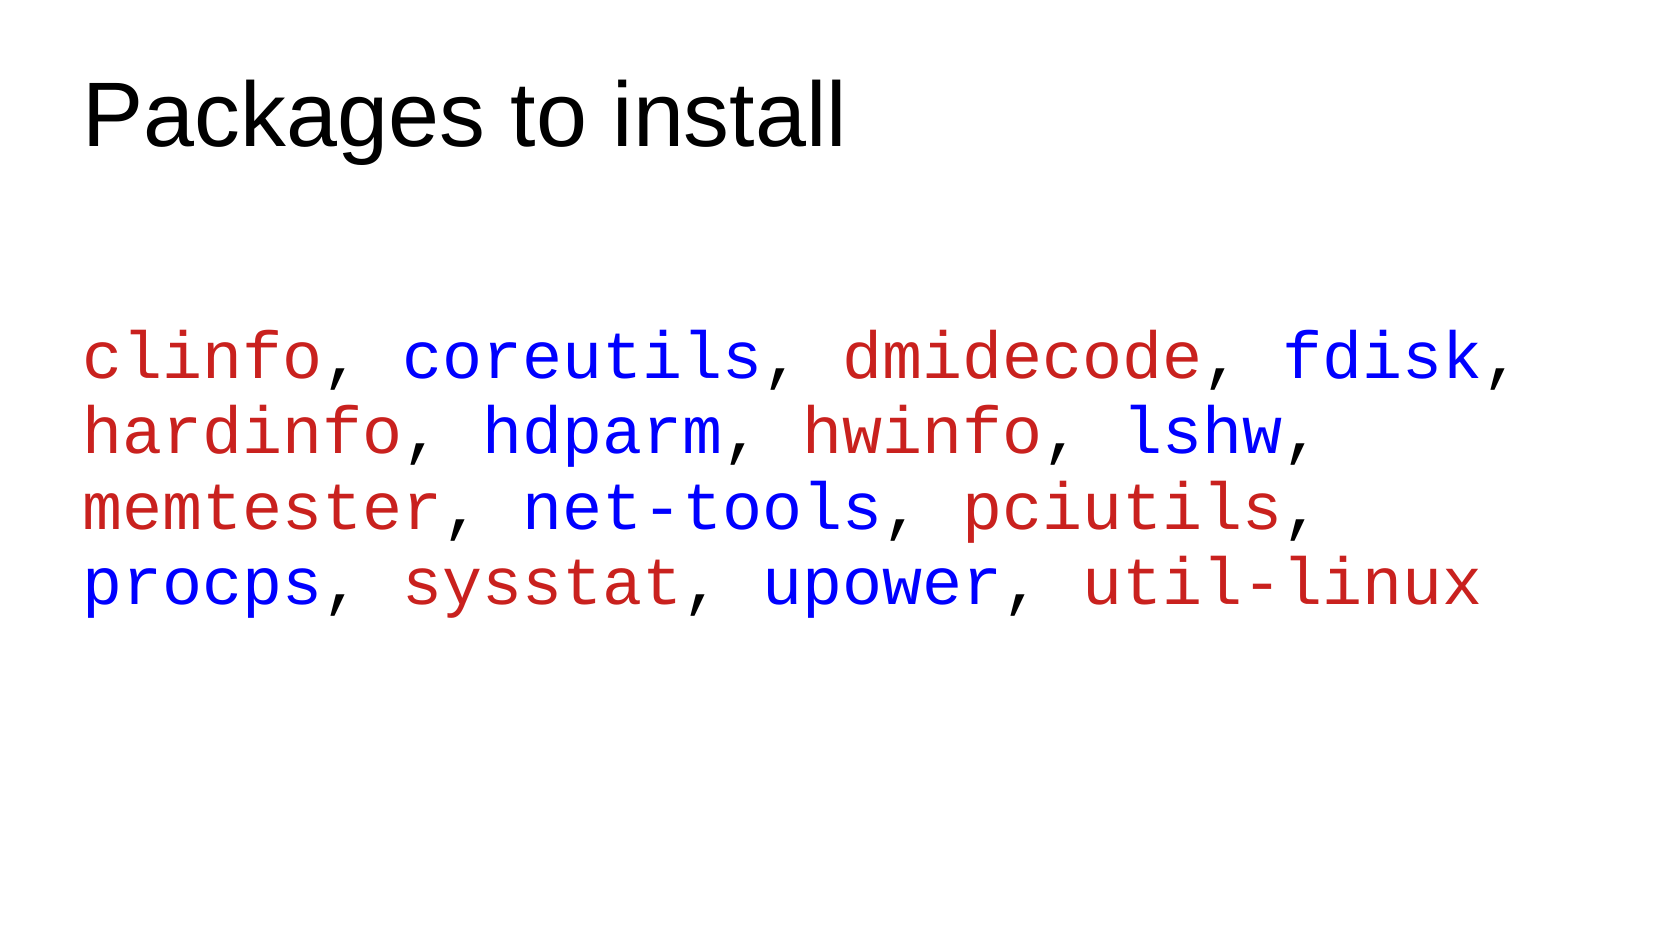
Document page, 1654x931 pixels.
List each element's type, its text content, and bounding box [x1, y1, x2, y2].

list clinfo, coreutils, dmidecode, fdisk, hardinfo, hdparm, hwinfo, lshw, memtester, net-tools, pciutils, procps, sysstat, upower, util-linux [82, 217, 1571, 758]
title Packages to install [82, 37, 1571, 193]
